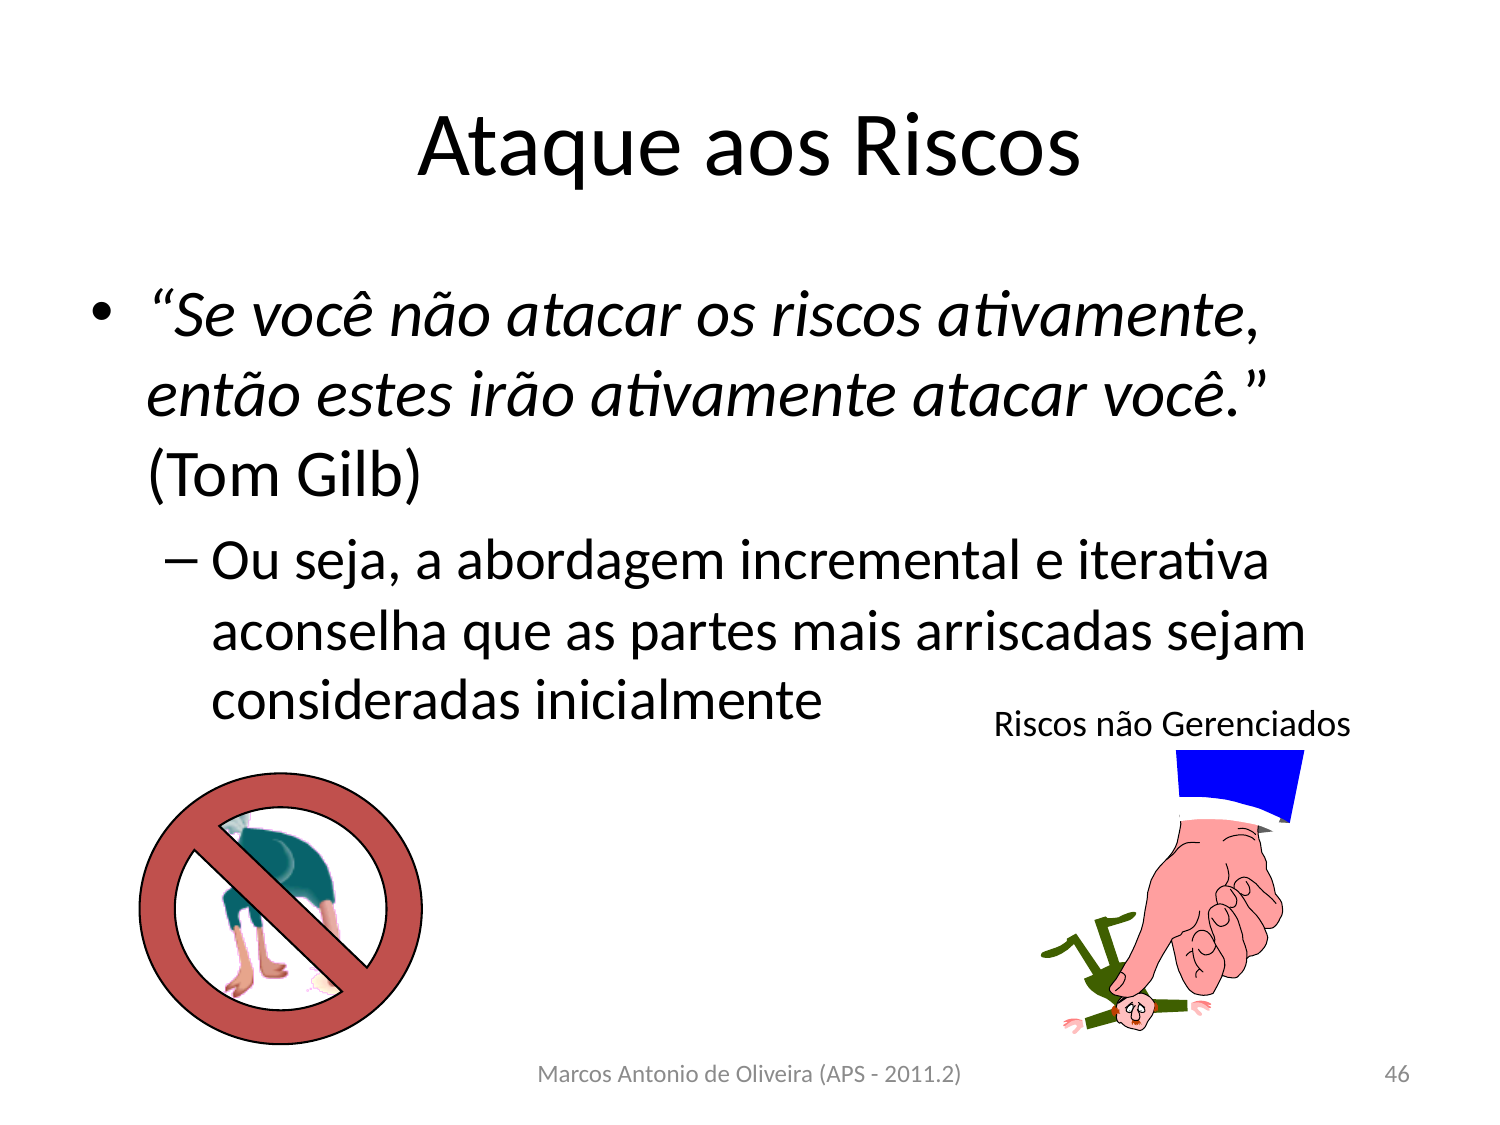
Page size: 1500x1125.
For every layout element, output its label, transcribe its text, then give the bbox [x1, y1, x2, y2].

picture [180, 851, 341, 1001]
list “Se você não atacar os riscos ativamente, então estes irão ativamente atacar você.” (Tom Gilb) Ou seja, a abordagem incremental e iterativa aconselha que as partes mais arriscadas sejam consideradas inicialmente [75, 262, 1425, 1005]
title Ataque aos Riscos [75, 45, 1425, 233]
text_box Riscos não Gerenciados [962, 691, 1383, 752]
picture [221, 808, 381, 966]
footer Marcos Antonio de Oliveira (APS - 2011.2) [512, 1042, 988, 1103]
picture [1040, 752, 1305, 1034]
slide_number <número> [1074, 1042, 1425, 1103]
text_box [139, 773, 422, 1045]
picture [180, 800, 195, 812]
picture [367, 800, 381, 812]
